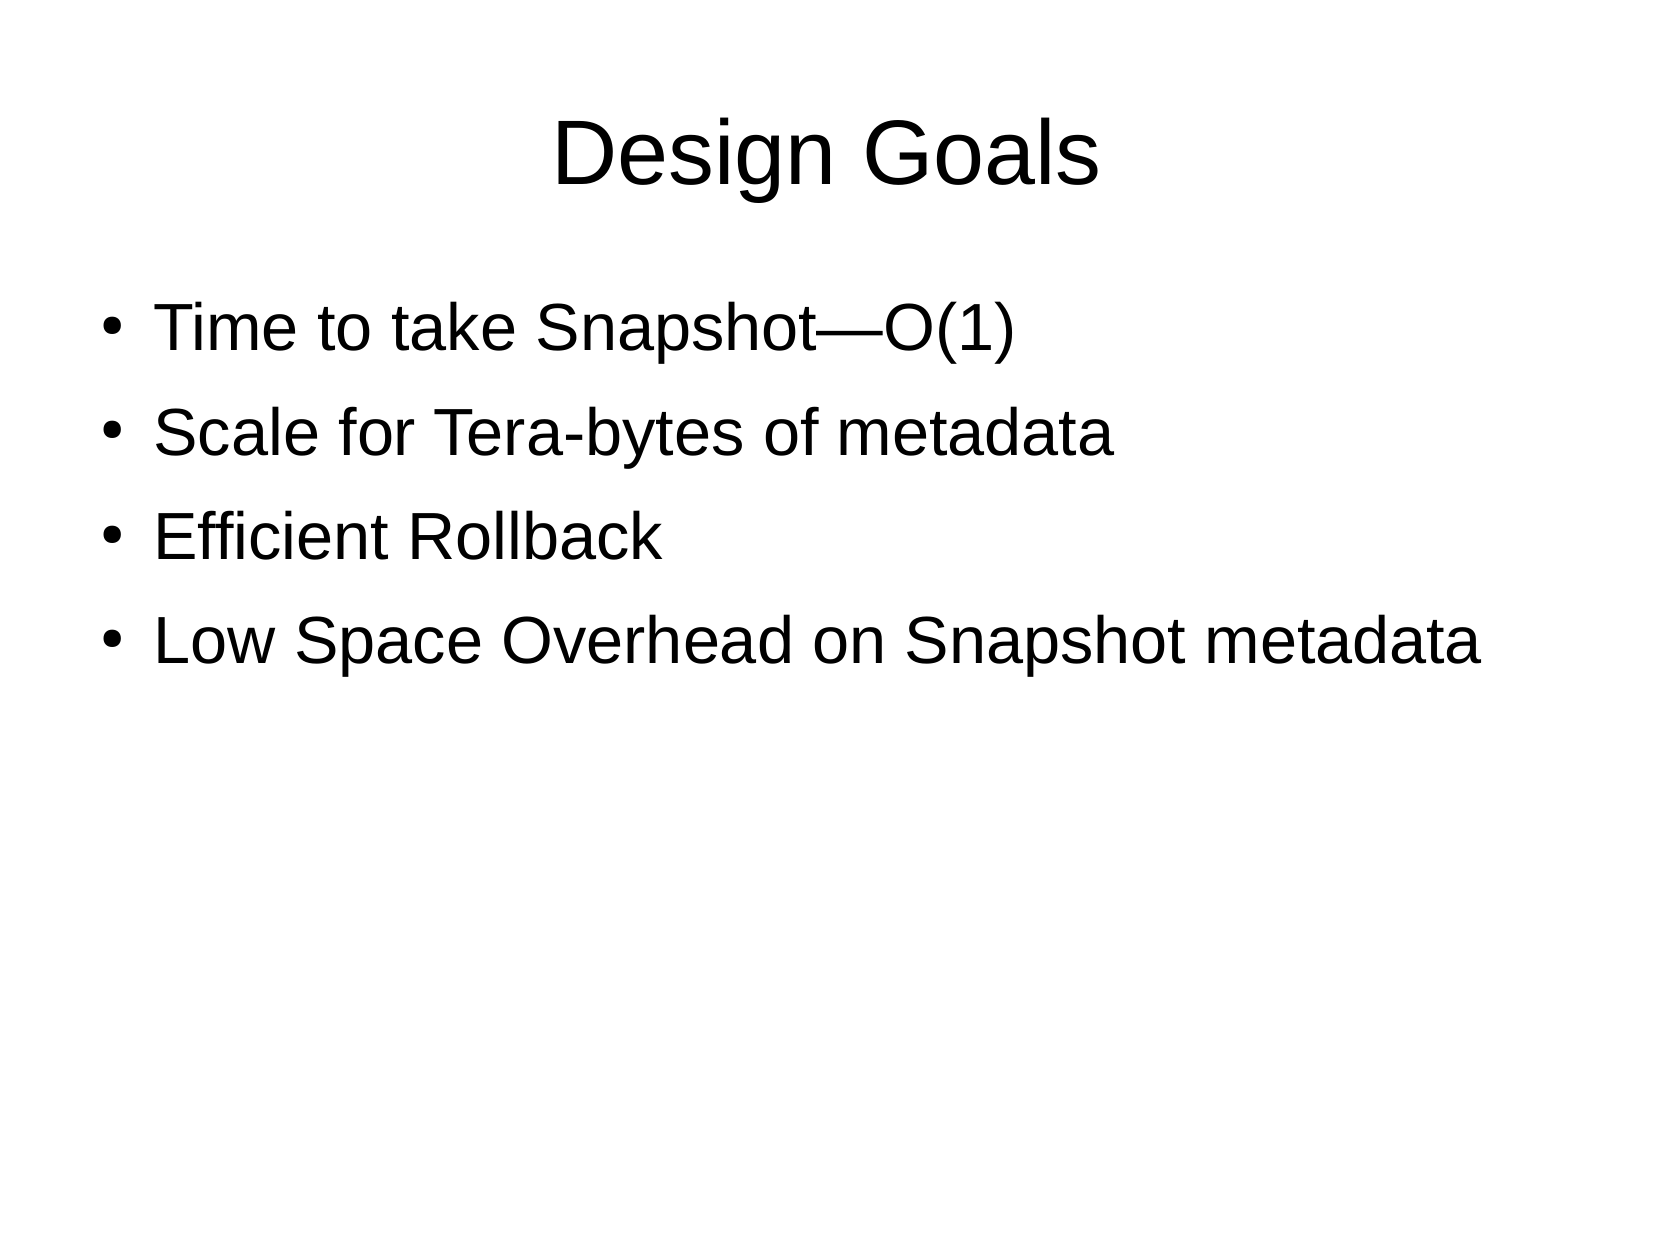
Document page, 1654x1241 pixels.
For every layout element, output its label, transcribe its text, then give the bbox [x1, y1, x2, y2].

list Time to take Snapshot—O(1) Scale for Tera-bytes of metadata Efficient Rollback Low Space Overhead on Snapshot metadata [82, 290, 1538, 1010]
title Design Goals [82, 68, 1571, 237]
